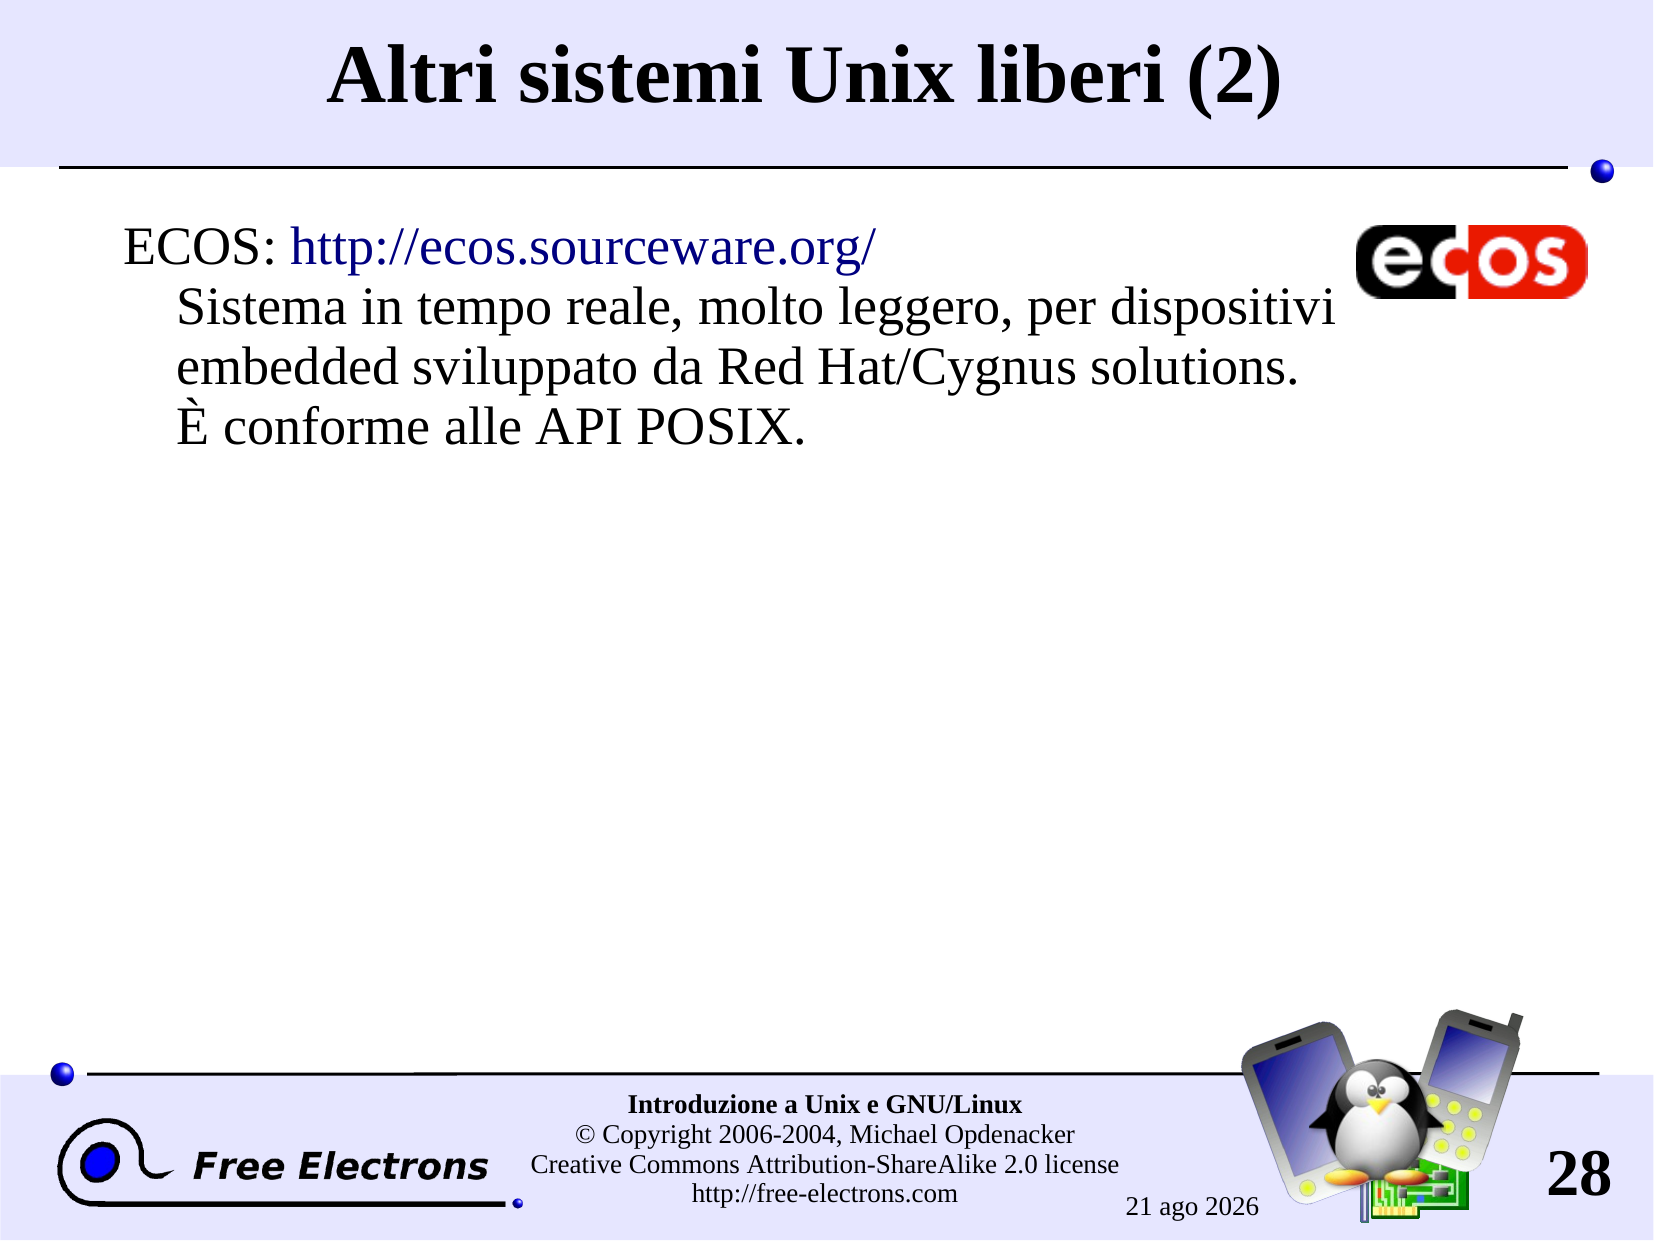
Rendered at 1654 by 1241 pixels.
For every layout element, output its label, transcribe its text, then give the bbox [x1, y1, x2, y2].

picture [50, 1107, 527, 1216]
picture [1231, 1007, 1538, 1241]
list ECOS: http://ecos.sourceware.org/ Sistema in tempo reale, molto leggero, per dispositivi embedded sviluppato da Red Hat/Cygnus solutions. È conforme alle API POSIX. [105, 216, 1518, 1066]
picture [1356, 225, 1588, 299]
title Altri sistemi Unix liberi (2) [60, 12, 1551, 138]
